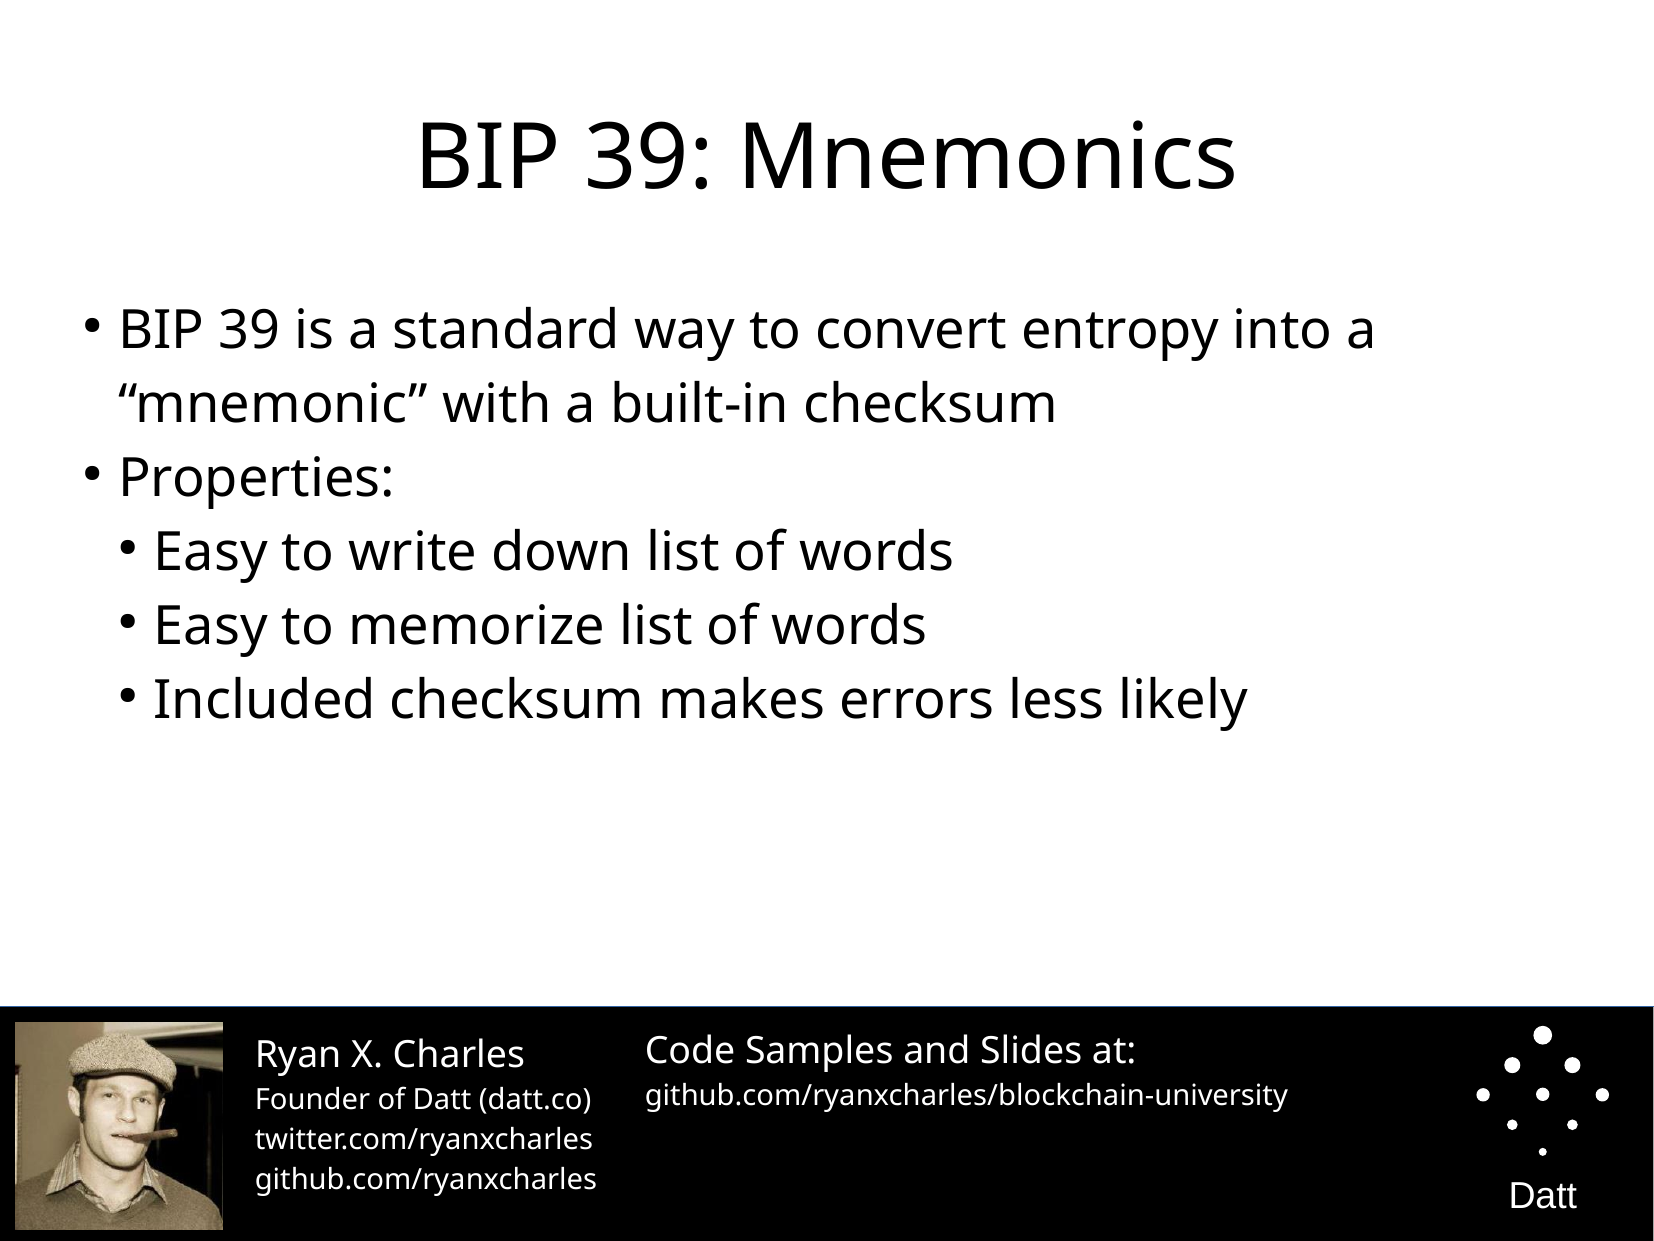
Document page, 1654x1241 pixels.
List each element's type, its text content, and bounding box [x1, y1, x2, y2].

text_box Datt [1452, 1167, 1633, 1241]
title BIP 39: Mnemonics [82, 49, 1571, 257]
picture [1475, 1023, 1611, 1159]
subtitle BIP 39 is a standard way to convert entropy into a “mnemonic” with a built-in checksum Properties: Easy to write down list of words Easy to memorize list of words Included checksum makes errors less likely [82, 290, 1571, 1010]
text_box Code Samples and Slides at: github.com/ryanxcharles/blockchain-university [630, 1015, 1403, 1156]
text_box [0, 1006, 1654, 1241]
text_box Ryan X. Charles Founder of Datt (datt.co) twitter.com/ryanxcharles github.com/ryanxcharles [240, 1020, 976, 1241]
picture [15, 1022, 223, 1231]
